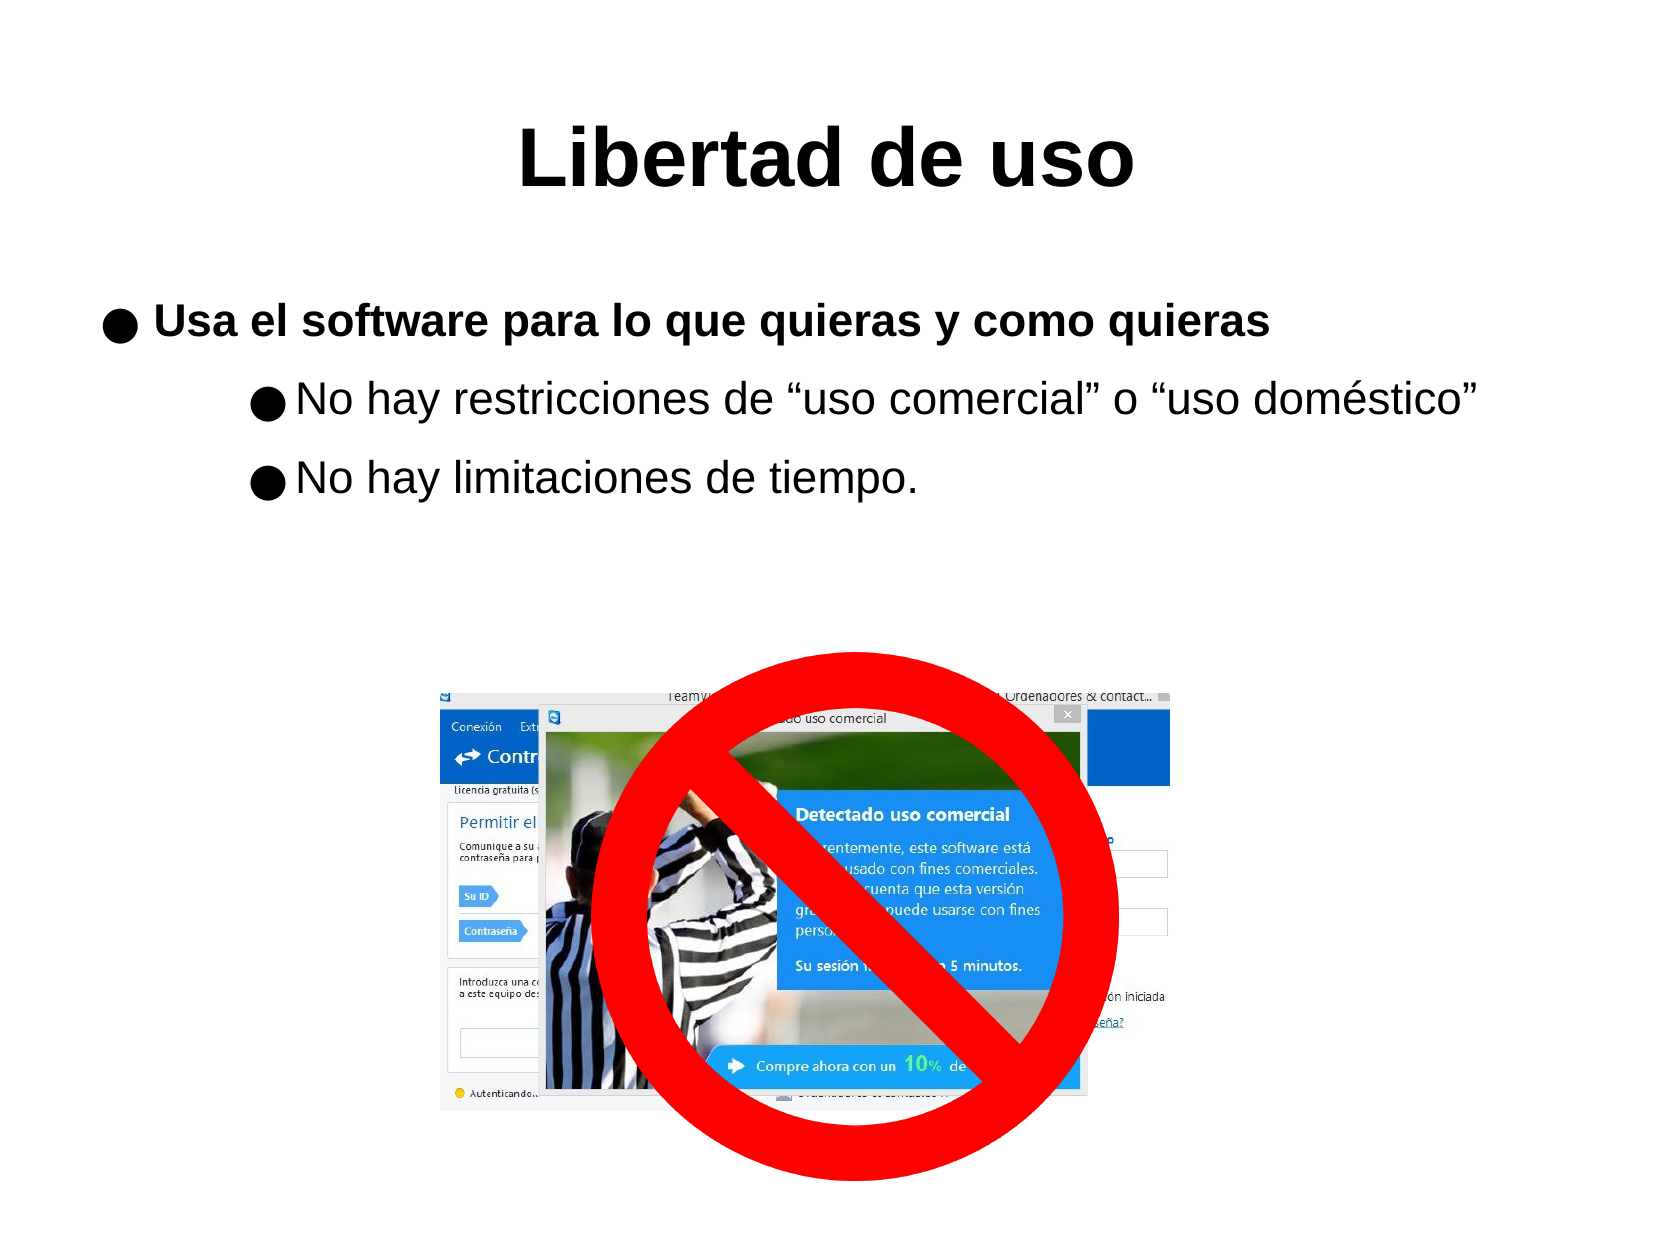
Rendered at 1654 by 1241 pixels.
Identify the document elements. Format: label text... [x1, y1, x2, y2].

picture [440, 652, 1170, 1181]
text_box Libertad de uso [82, 49, 1571, 257]
text_box Usa el software para lo que quieras y como quieras No hay restricciones de “uso comercial” o “uso doméstico” No hay limitaciones de tiempo. [82, 290, 1571, 1010]
